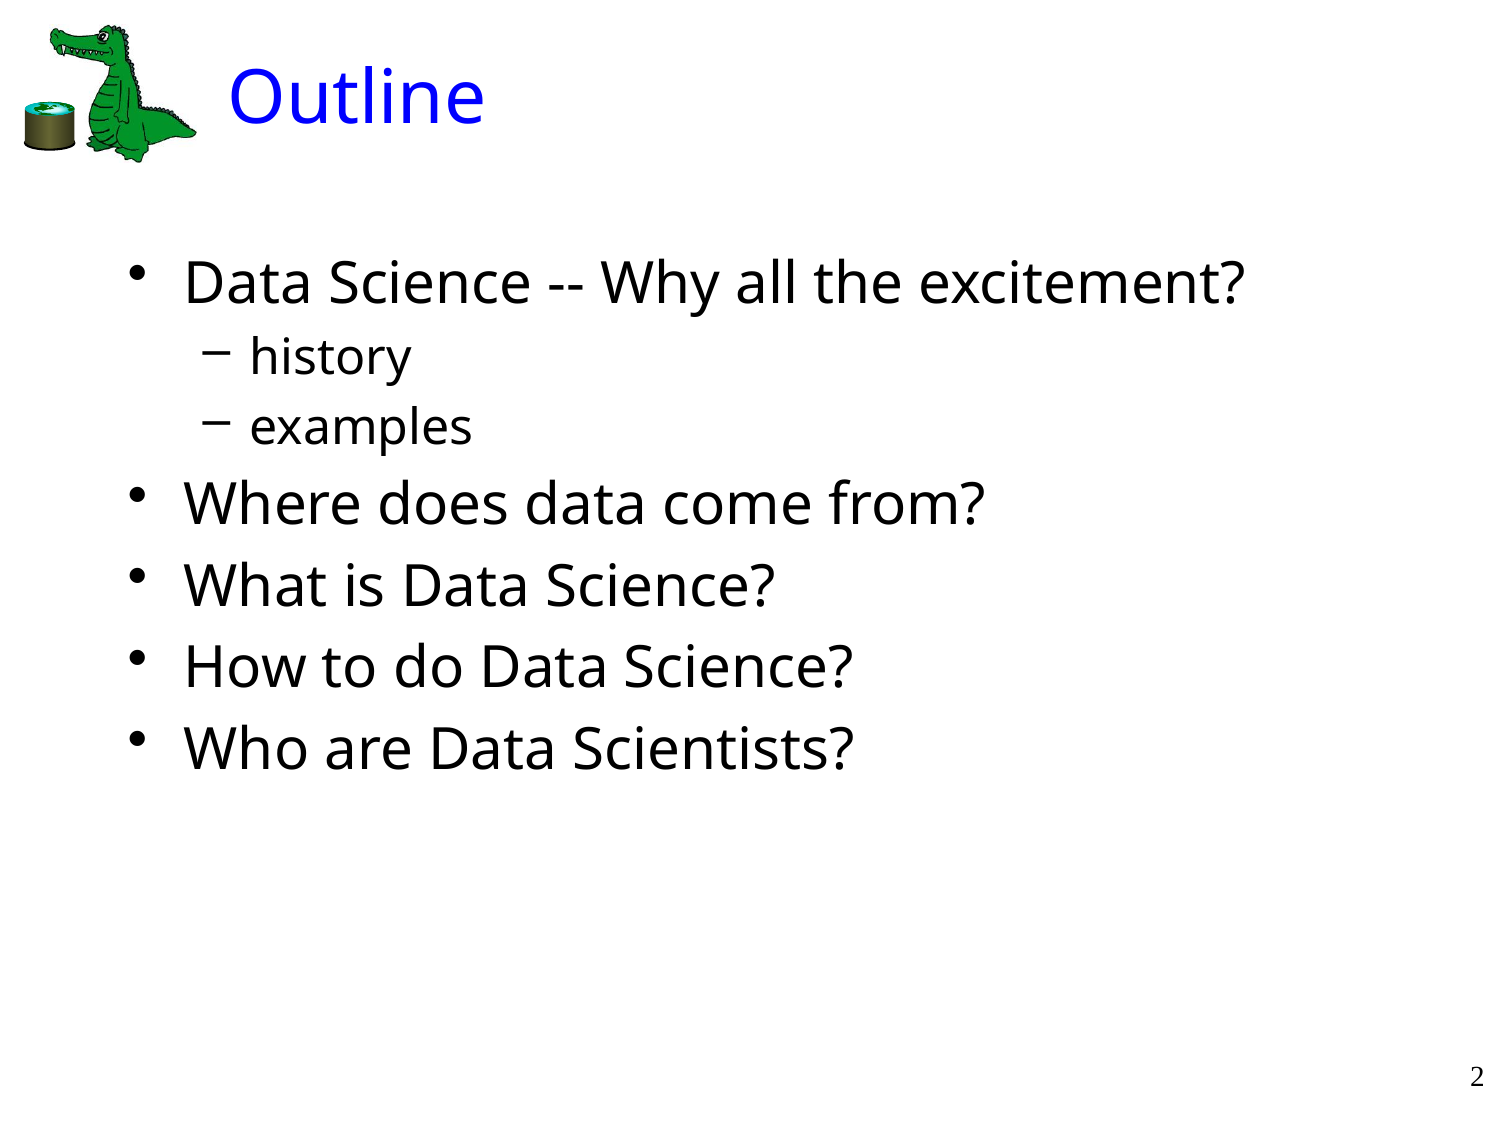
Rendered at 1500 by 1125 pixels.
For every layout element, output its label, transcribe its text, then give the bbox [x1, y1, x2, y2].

title Outline [212, 0, 1388, 188]
picture [49, 24, 197, 163]
slide_number <number> [1187, 1050, 1500, 1125]
list Data Science -- Why all the excitement? history examples Where does data come from? What is Data Science? How to do Data Science? Who are Data Scientists? [112, 237, 1388, 1075]
